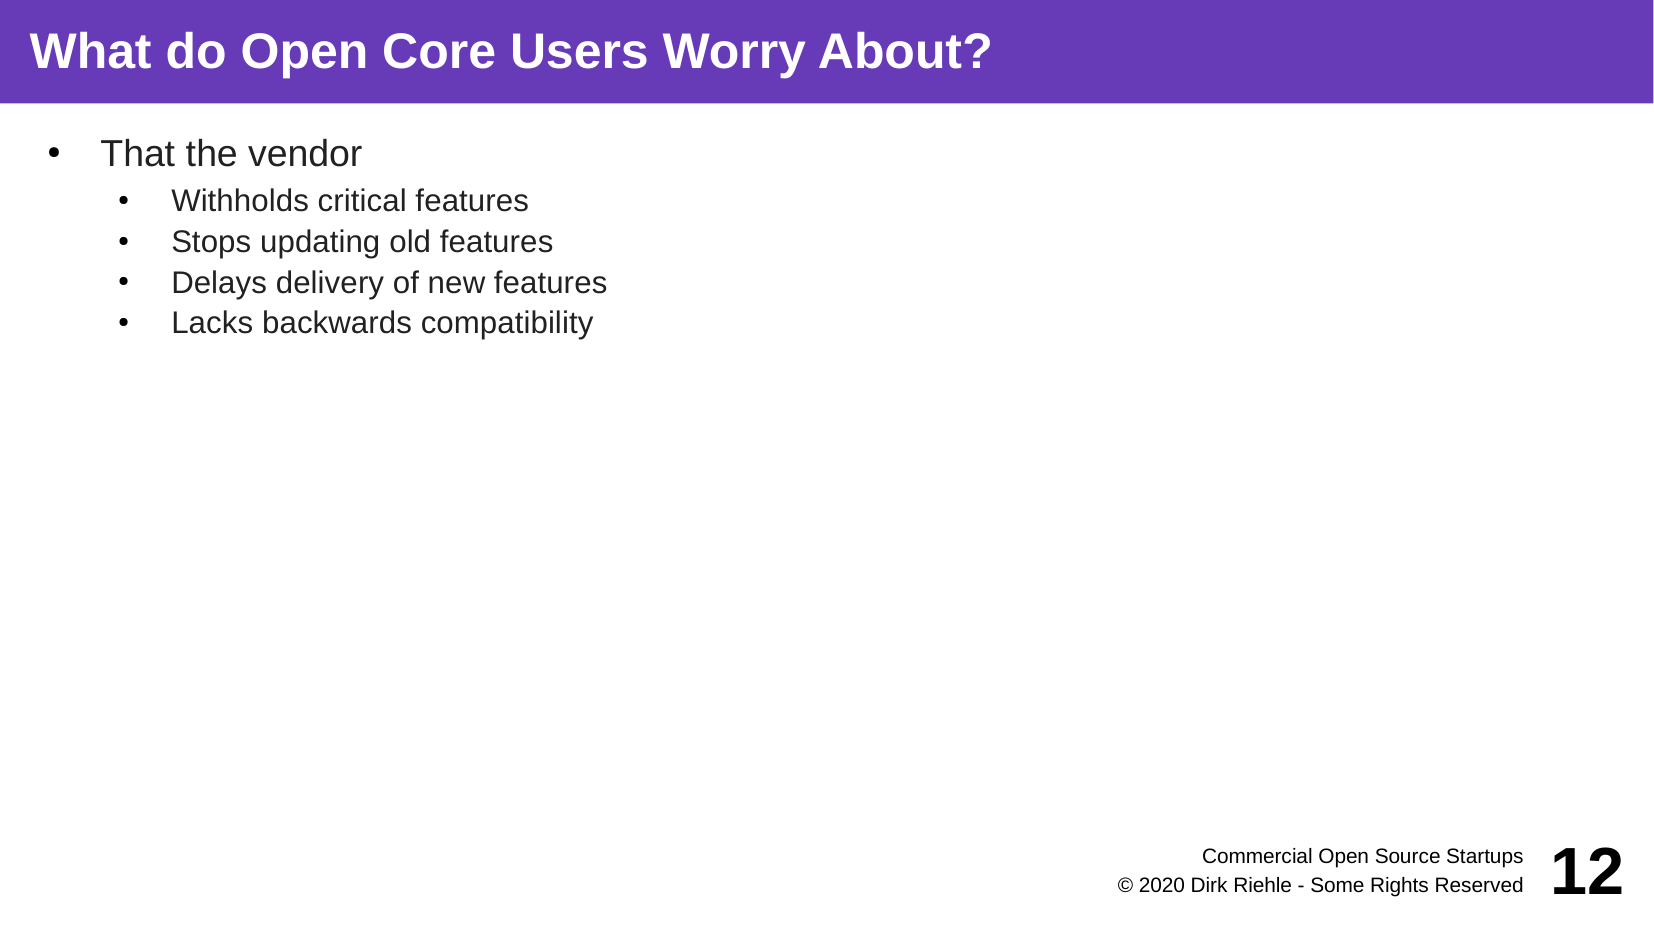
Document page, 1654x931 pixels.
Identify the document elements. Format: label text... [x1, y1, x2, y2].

list That the vendor Withholds critical features Stops updating old features Delays delivery of new features Lacks backwards compatibility [29, 132, 1625, 813]
title What do Open Core Users Worry About? [0, 0, 1654, 104]
